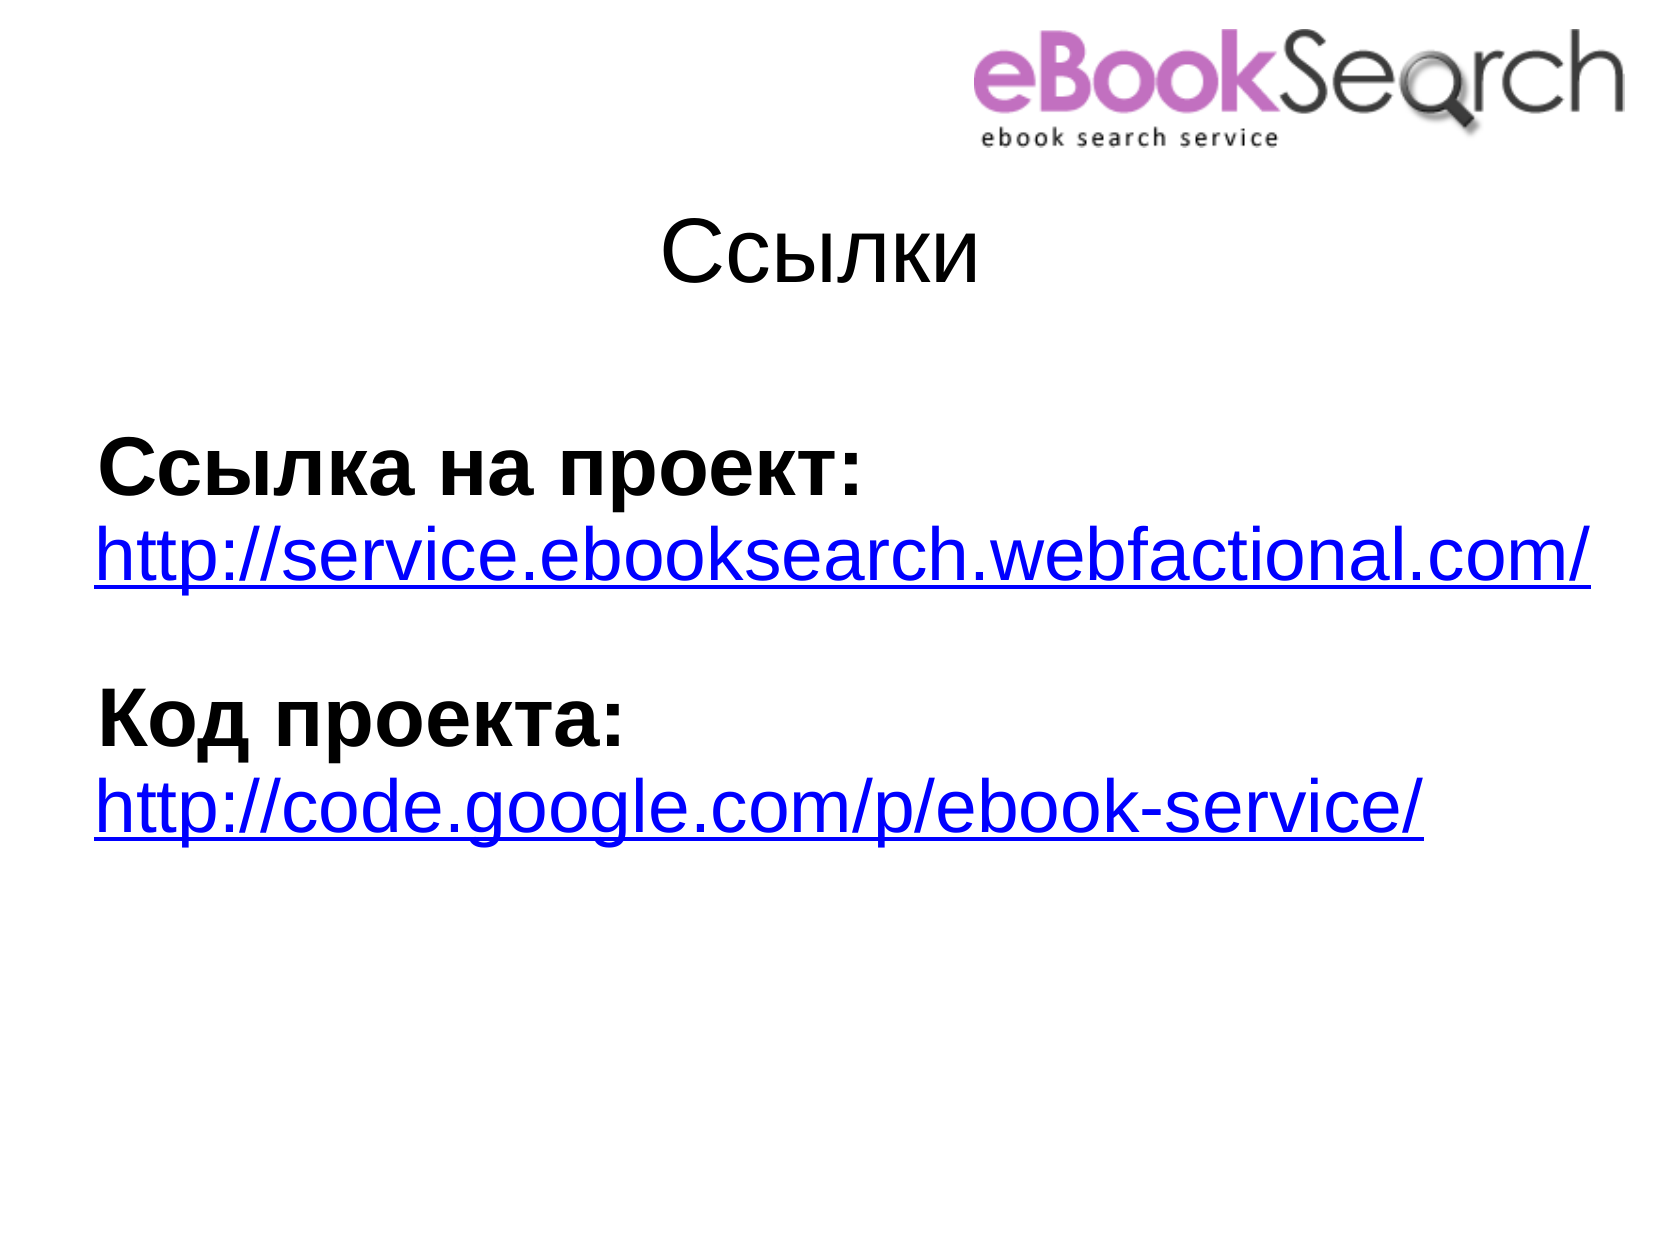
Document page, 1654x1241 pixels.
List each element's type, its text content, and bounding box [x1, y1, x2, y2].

picture [974, 29, 1625, 148]
title Ссылки [76, 147, 1566, 355]
text_box Ссылка на проект: http://service.ebooksearch.webfactional.com/ Код проекта: http://code.google.com/p/ebook-service/ [52, 412, 1607, 931]
